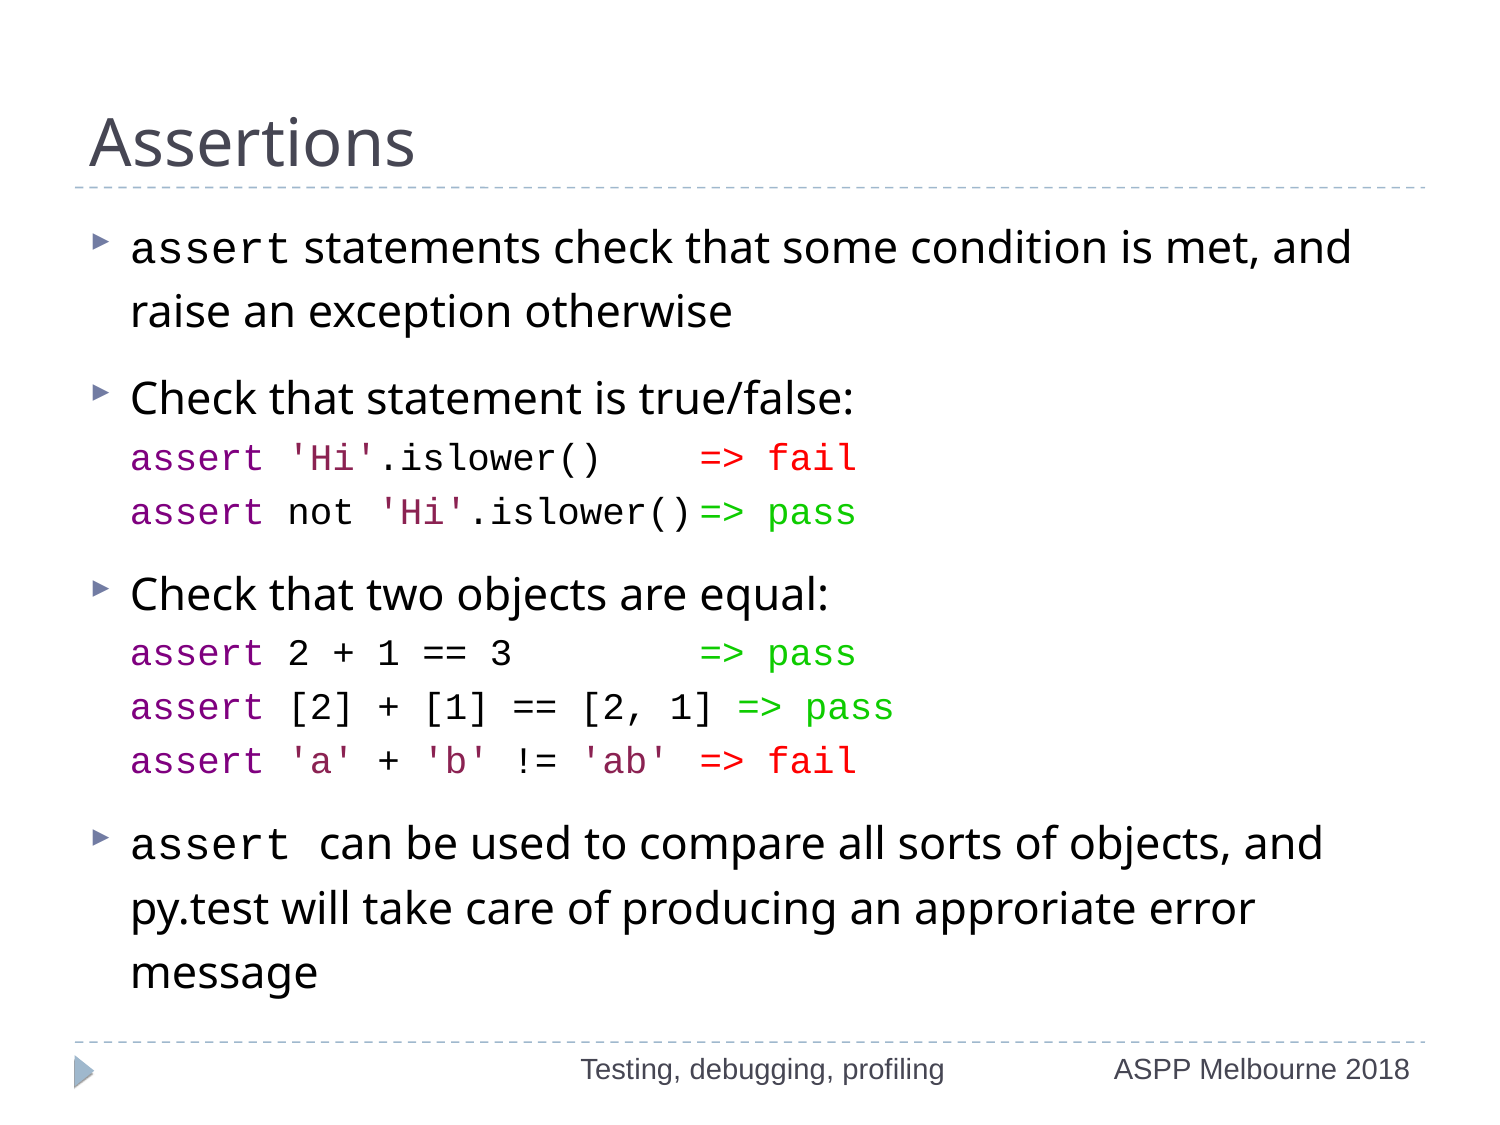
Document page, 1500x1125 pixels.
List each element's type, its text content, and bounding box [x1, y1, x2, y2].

footer Testing, debugging, profiling [475, 1042, 1051, 1103]
list assert statements check that some condition is met, and raise an exception otherwise Check that statement is true/false: assert 'Hi'.islower() => fail assert not 'Hi'.islower() => pass Check that two objects are equal: assert 2 + 1 == 3 => pass assert [2] + [1] == [2, 1] => pass assert 'a' + 'b' != 'ab' => fail assert can be used to compare all sorts of objects, and py.test will take care of producing an approriate error message [75, 200, 1425, 1010]
title Assertions [75, 24, 1425, 188]
slide_number ASPP Melbourne 2018 [1051, 1042, 1426, 1103]
